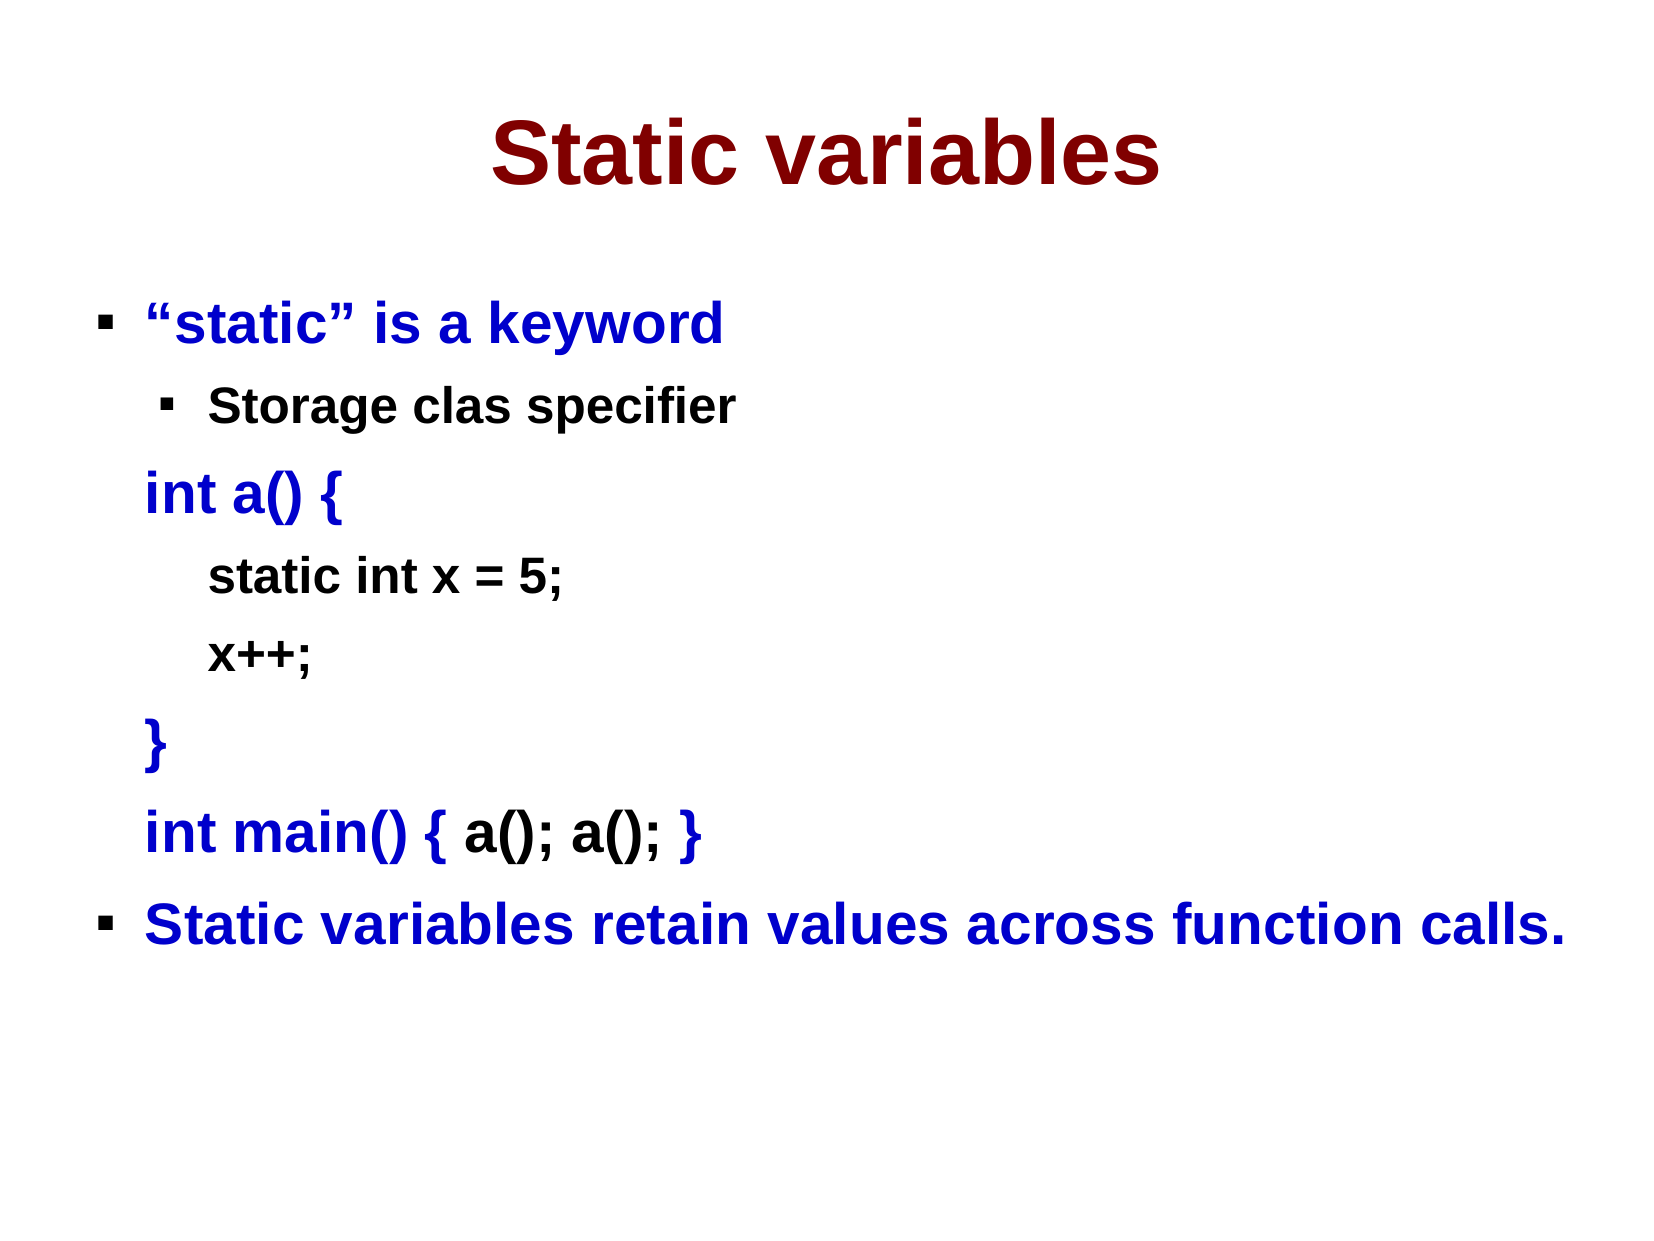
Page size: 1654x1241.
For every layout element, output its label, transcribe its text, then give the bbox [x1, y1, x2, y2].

title Static variables [82, 49, 1571, 257]
list “static” is a keyword Storage clas specifier int a() { static int x = 5; x++; } int main() { a(); a(); } Static variables retain values across function calls. [82, 290, 1571, 1010]
